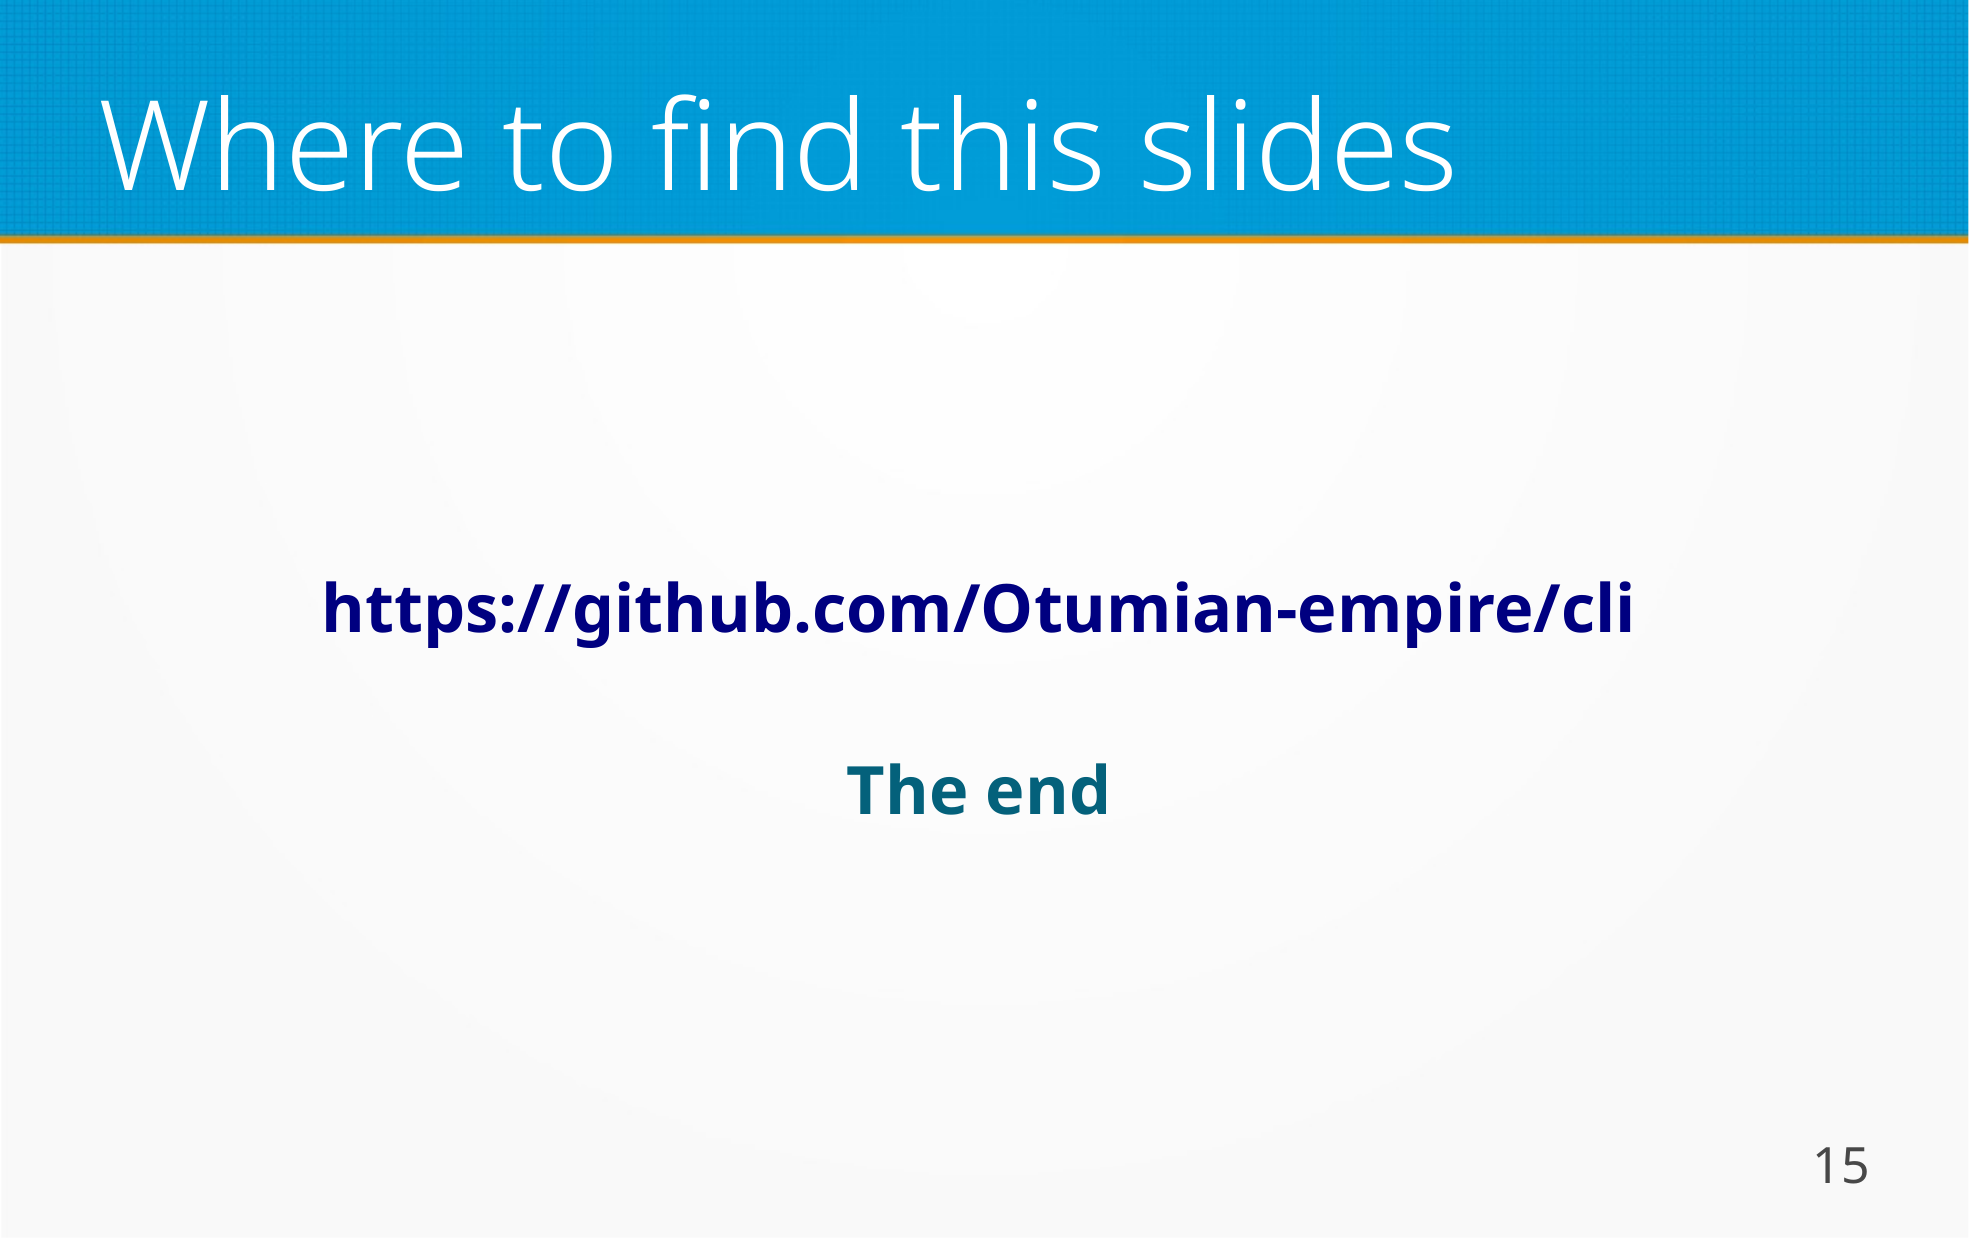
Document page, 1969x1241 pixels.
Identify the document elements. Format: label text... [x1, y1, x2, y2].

picture [0, 233, 1969, 1241]
title Where to find this slides [98, 19, 1870, 227]
text_box https://github.com/Otumian-empire/cli The end [98, 315, 1861, 1081]
